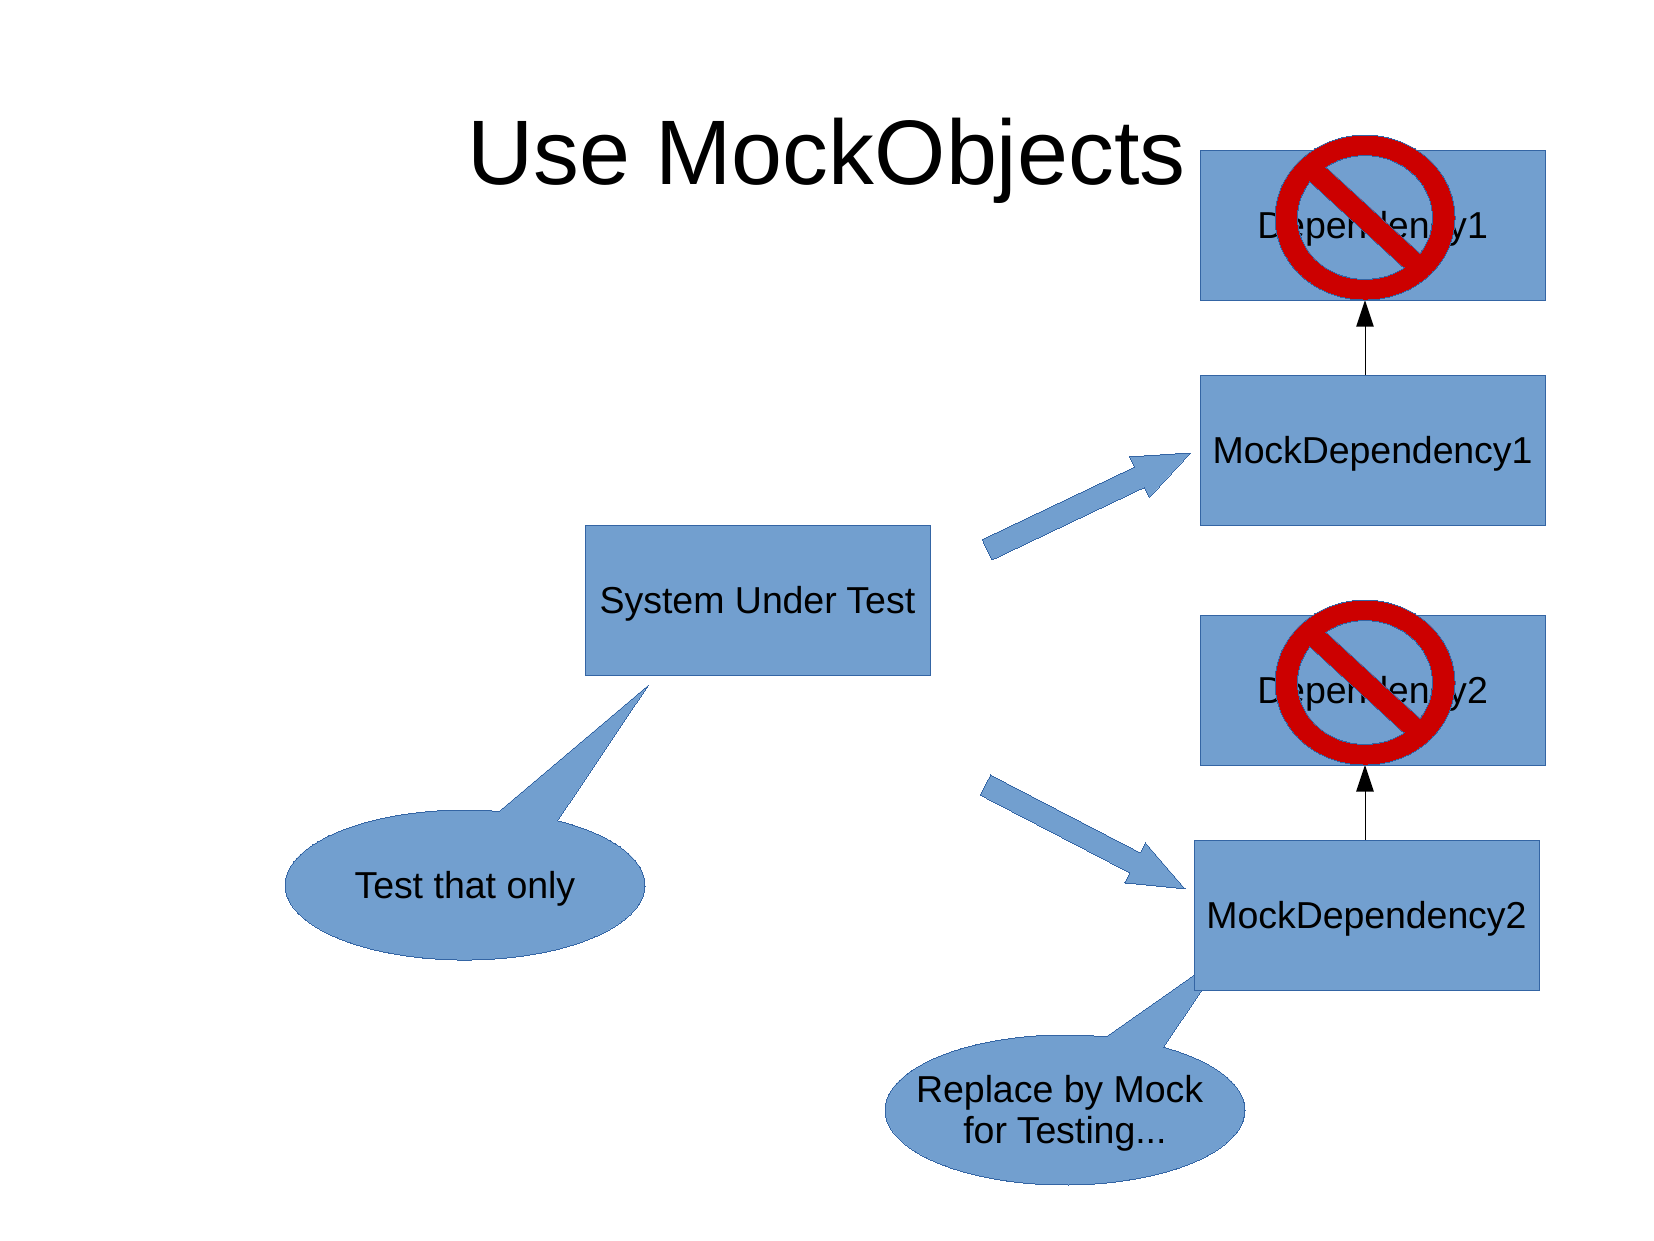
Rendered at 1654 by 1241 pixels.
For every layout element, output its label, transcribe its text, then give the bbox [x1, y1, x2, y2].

text_box [982, 453, 1191, 560]
text_box MockDependency2 [1194, 840, 1540, 991]
text_box Dependency2 [1298, 648, 1403, 744]
text_box Dependency2 [1200, 615, 1363, 766]
title Use MockObjects [82, 49, 1571, 257]
text_box Dependency1 [1264, 215, 1276, 235]
text_box [980, 774, 1186, 889]
text_box [1275, 600, 1456, 766]
text_box Replace by Mock for Testing... [885, 975, 1246, 1186]
text_box Test that only [285, 685, 649, 961]
text_box Dependency2 [1368, 615, 1546, 766]
text_box [1275, 135, 1456, 301]
text_box Dependency2 [1327, 621, 1432, 717]
text_box System Under Test [585, 525, 931, 676]
text_box Dependency1 [1327, 156, 1432, 252]
text_box MockDependency1 [1200, 375, 1546, 526]
text_box Dependency1 [1200, 150, 1363, 301]
text_box Dependency1 [1368, 150, 1546, 301]
text_box Dependency2 [1264, 680, 1276, 700]
text_box Dependency1 [1298, 183, 1403, 279]
